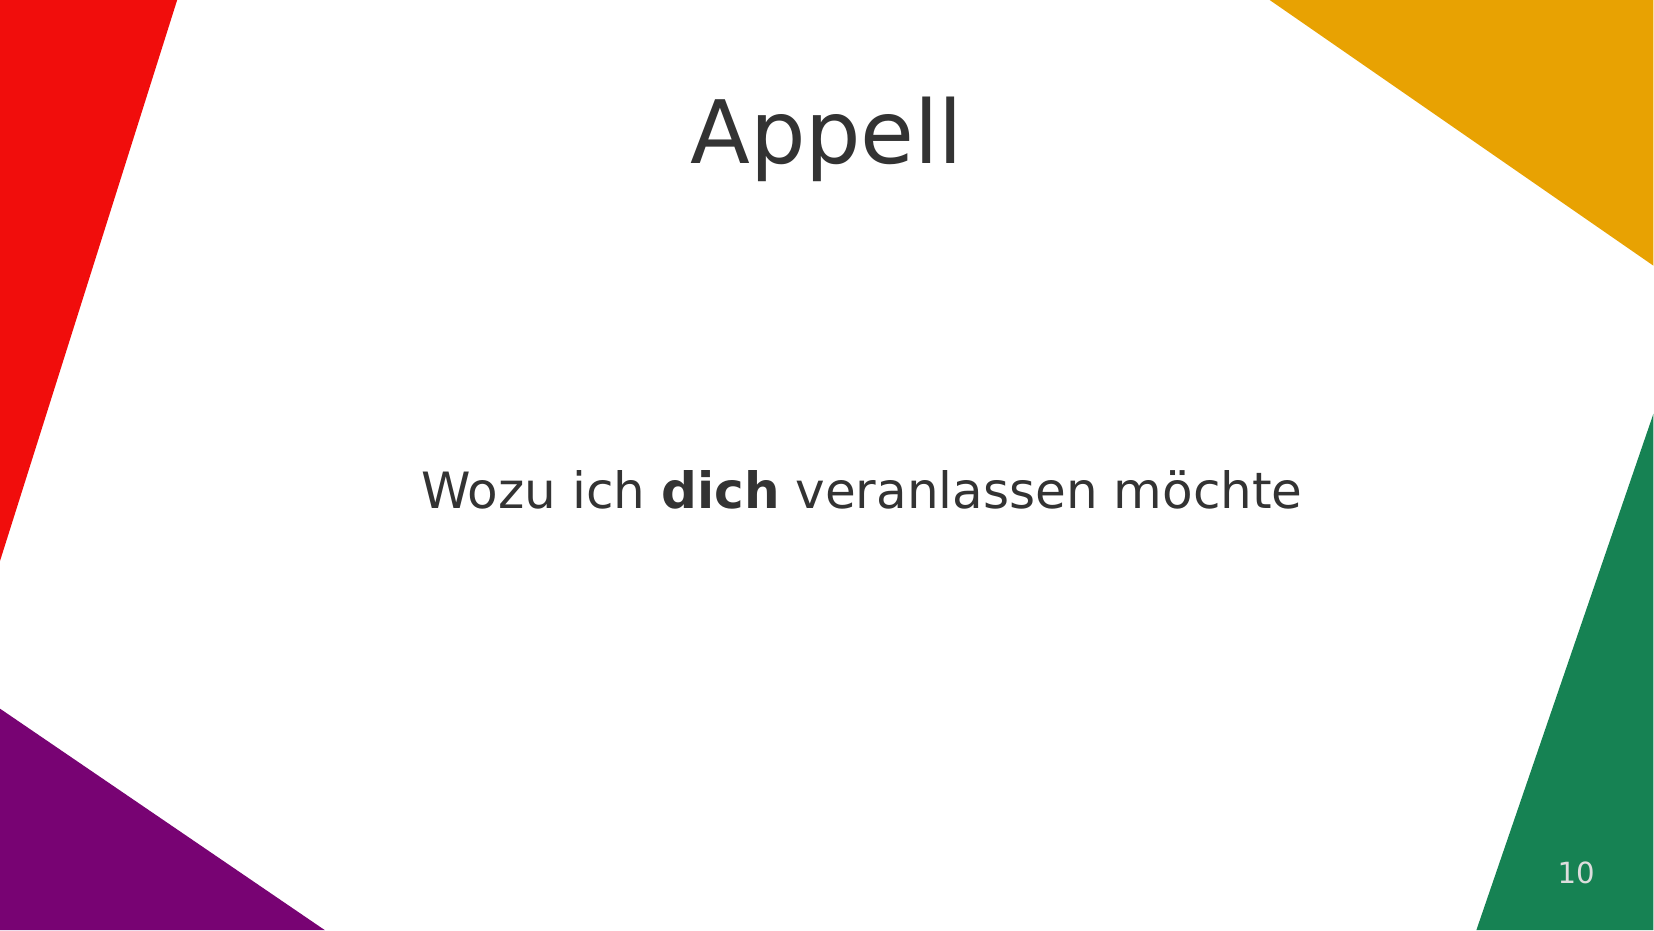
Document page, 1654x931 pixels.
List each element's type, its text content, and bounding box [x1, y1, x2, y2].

title Appell [118, 59, 1536, 207]
list Wozu ich dich veranlassen möchte [118, 236, 1536, 827]
